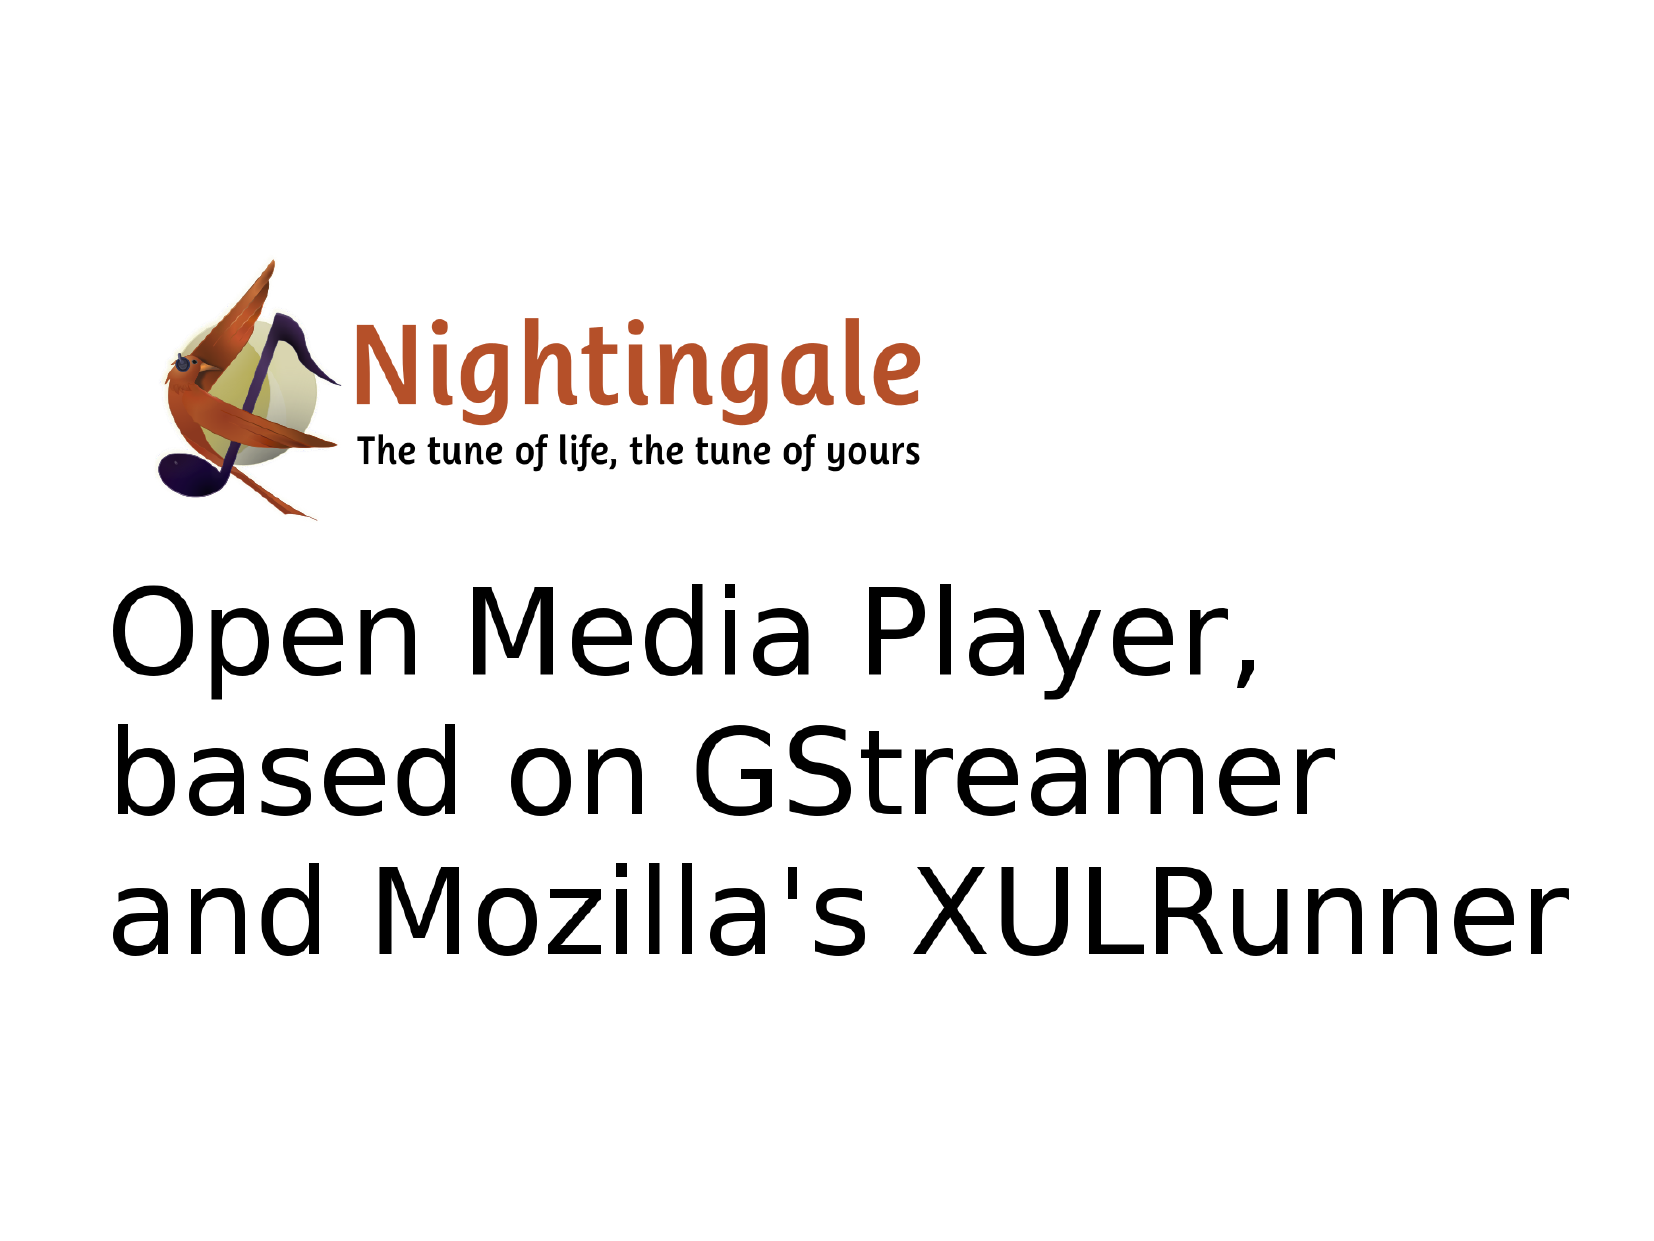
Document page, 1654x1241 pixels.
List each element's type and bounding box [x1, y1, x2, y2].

picture [0, 164, 1653, 1096]
